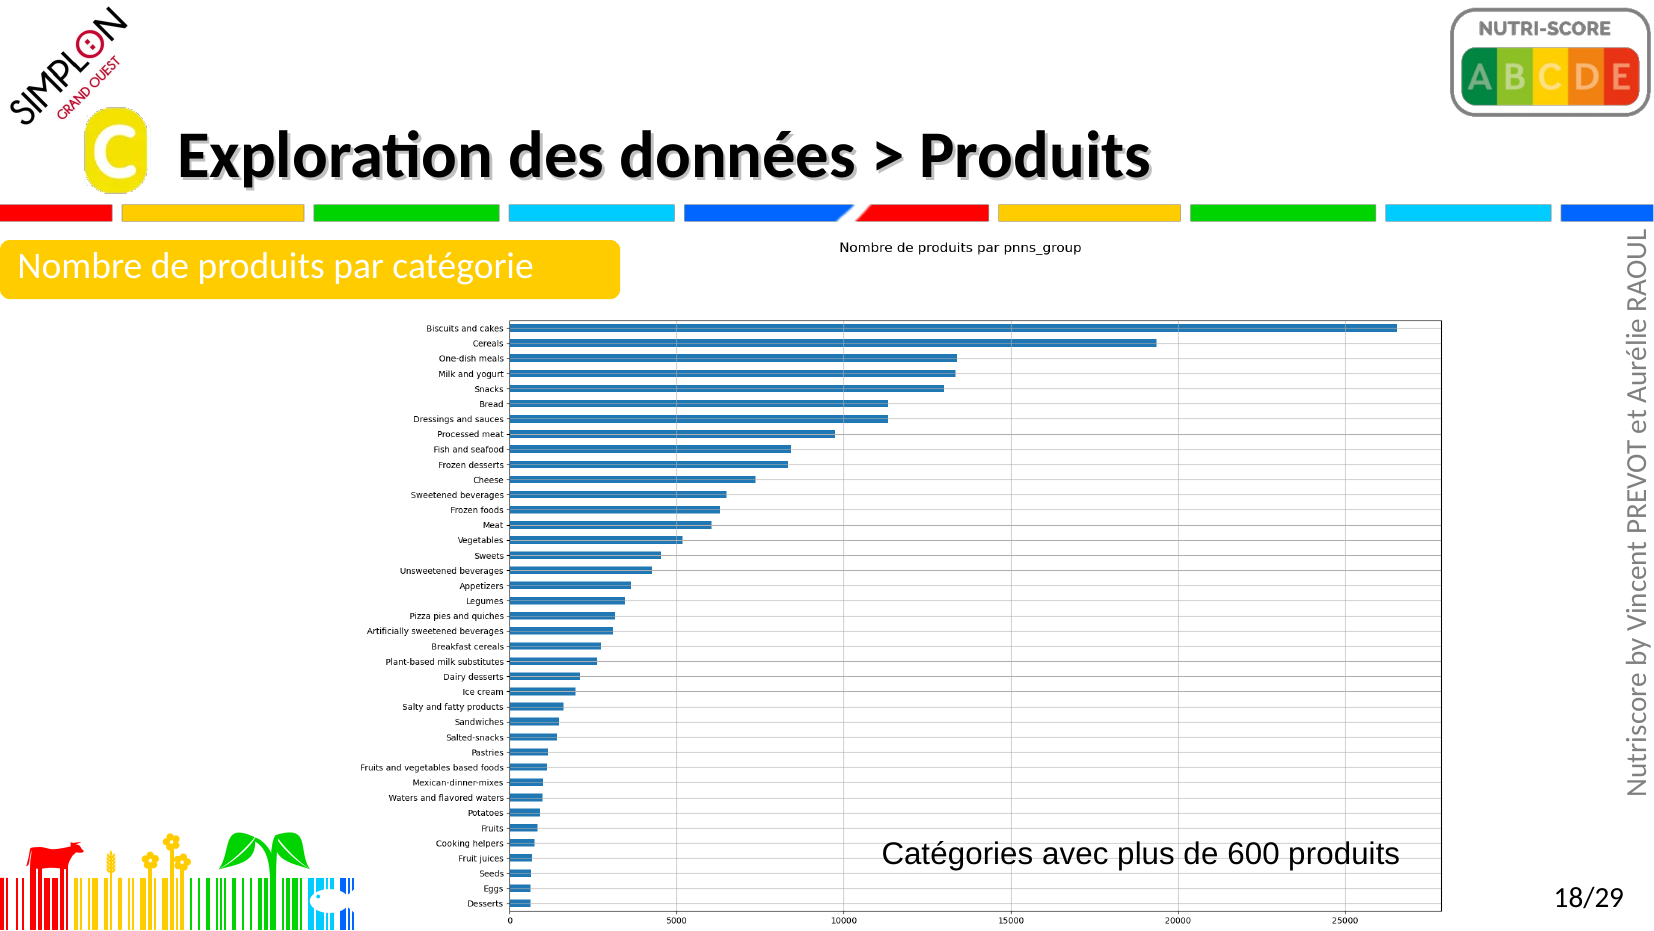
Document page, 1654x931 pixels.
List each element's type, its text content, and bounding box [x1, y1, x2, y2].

text_box Catégories avec plus de 600 produits [866, 829, 1536, 886]
picture [2, 2, 147, 147]
text_box Nombre de produits par catégorie [0, 240, 621, 300]
title Exploration des données > Produits [177, 108, 1571, 213]
picture [1448, 4, 1654, 119]
picture [0, 236, 1447, 931]
picture [0, 200, 1654, 225]
picture [82, 106, 151, 195]
